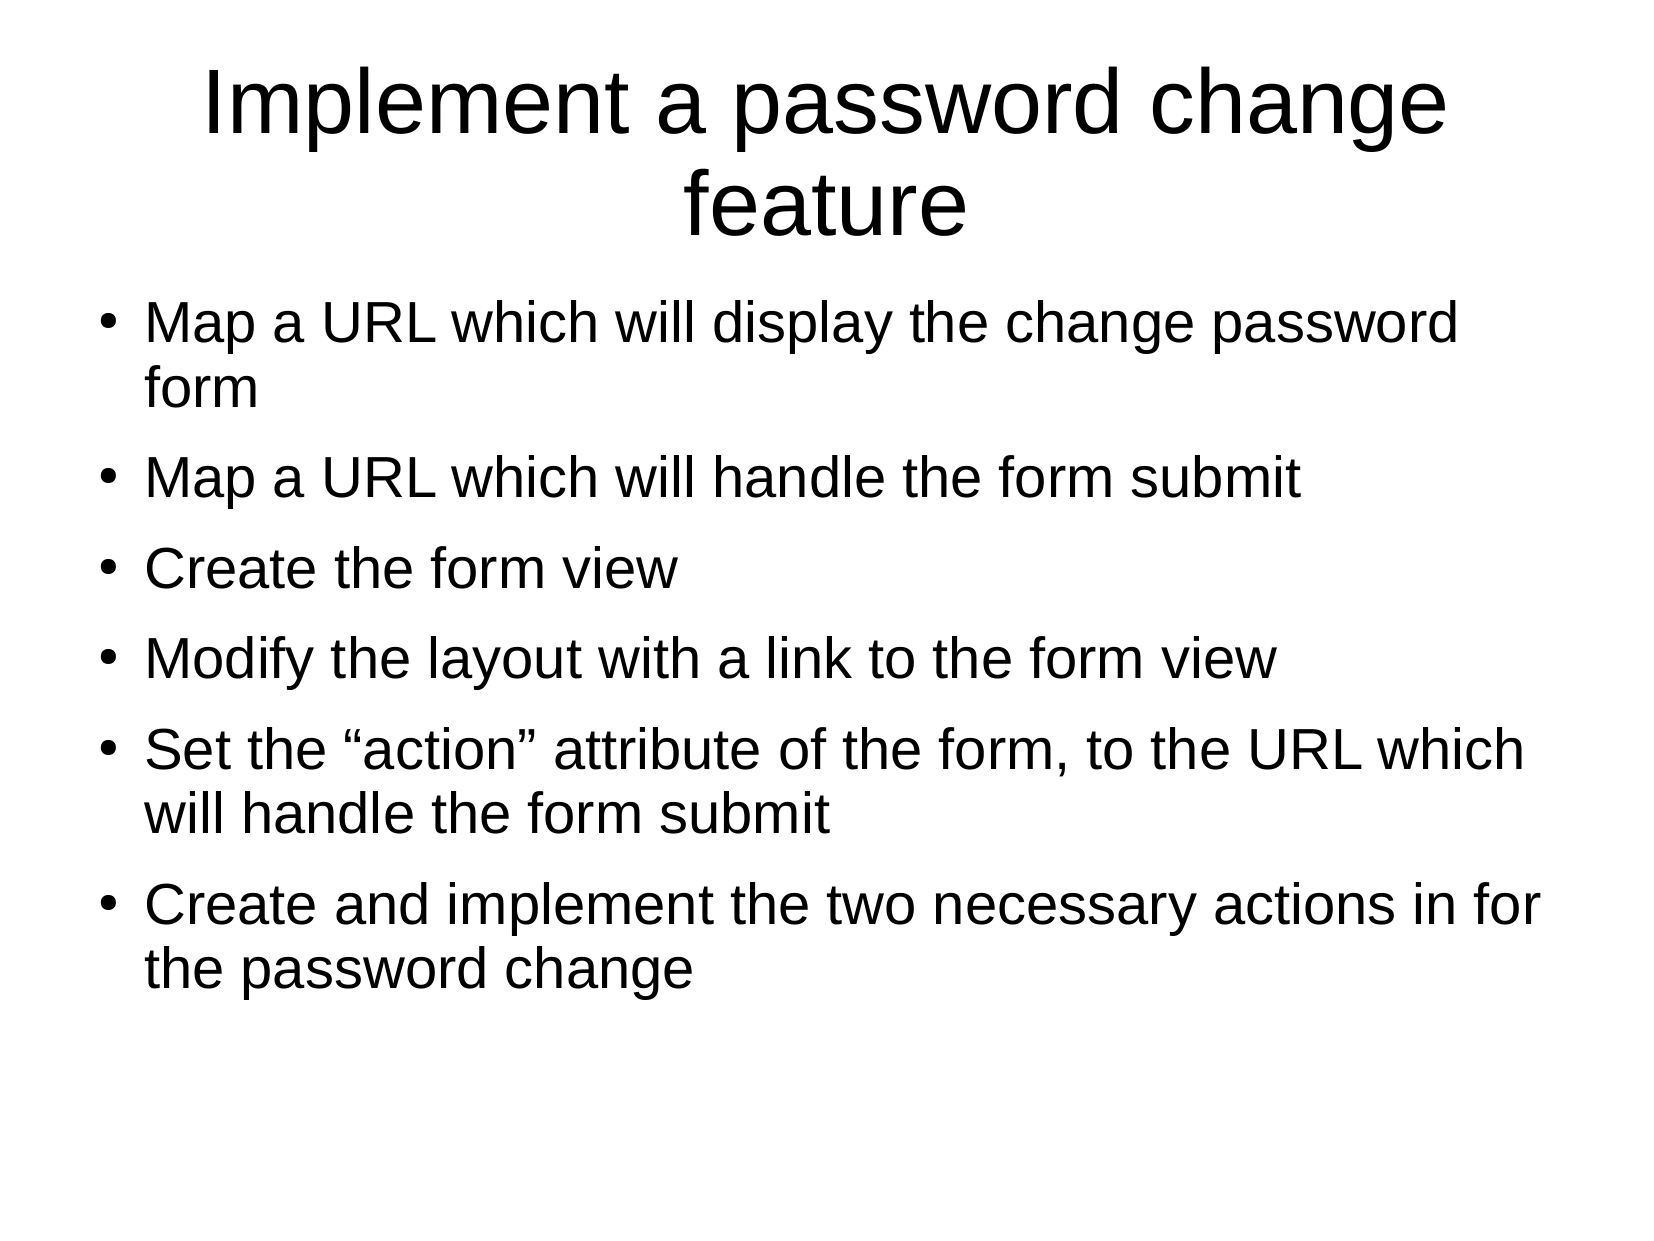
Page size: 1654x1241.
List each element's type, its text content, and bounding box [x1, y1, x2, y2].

title Implement a password change feature [82, 49, 1571, 257]
list Map a URL which will display the change password form Map a URL which will handle the form submit Create the form view Modify the layout with a link to the form view Set the “action” attribute of the form, to the URL which will handle the form submit Create and implement the two necessary actions in for the password change [82, 290, 1571, 1010]
